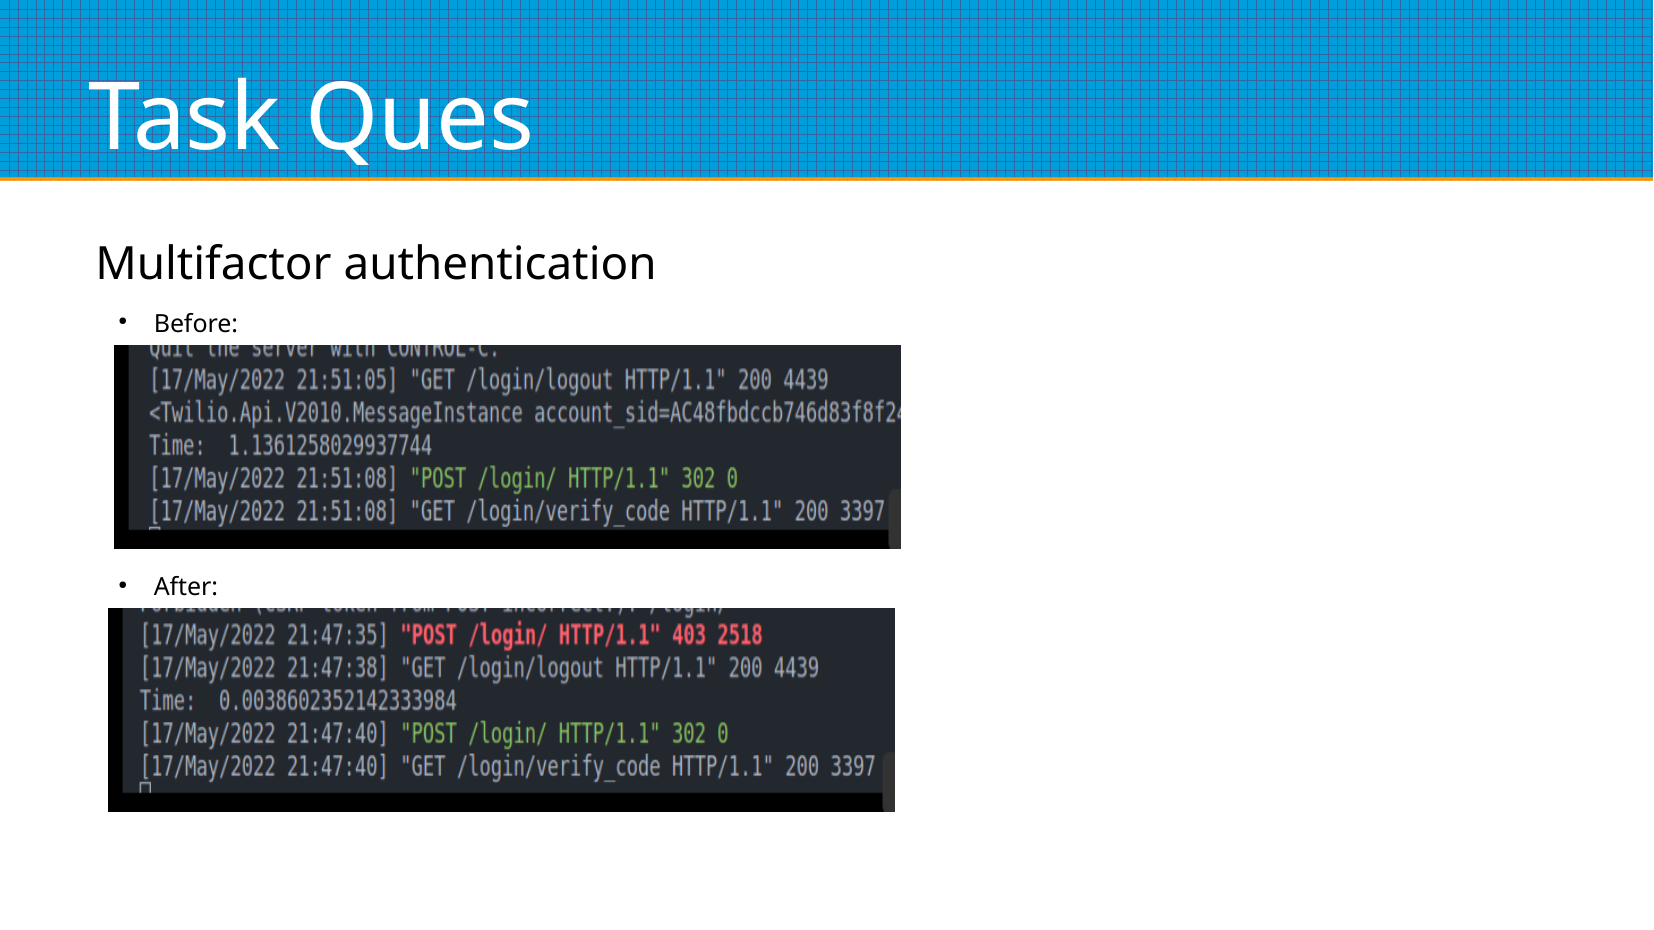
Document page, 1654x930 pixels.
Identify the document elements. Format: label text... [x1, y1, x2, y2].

picture [114, 345, 901, 549]
picture [108, 608, 895, 812]
text_box Multifactor authentication [89, 225, 676, 300]
title Task Ques [88, 14, 1565, 178]
text_box Before: [112, 299, 451, 346]
text_box After: [112, 562, 451, 609]
